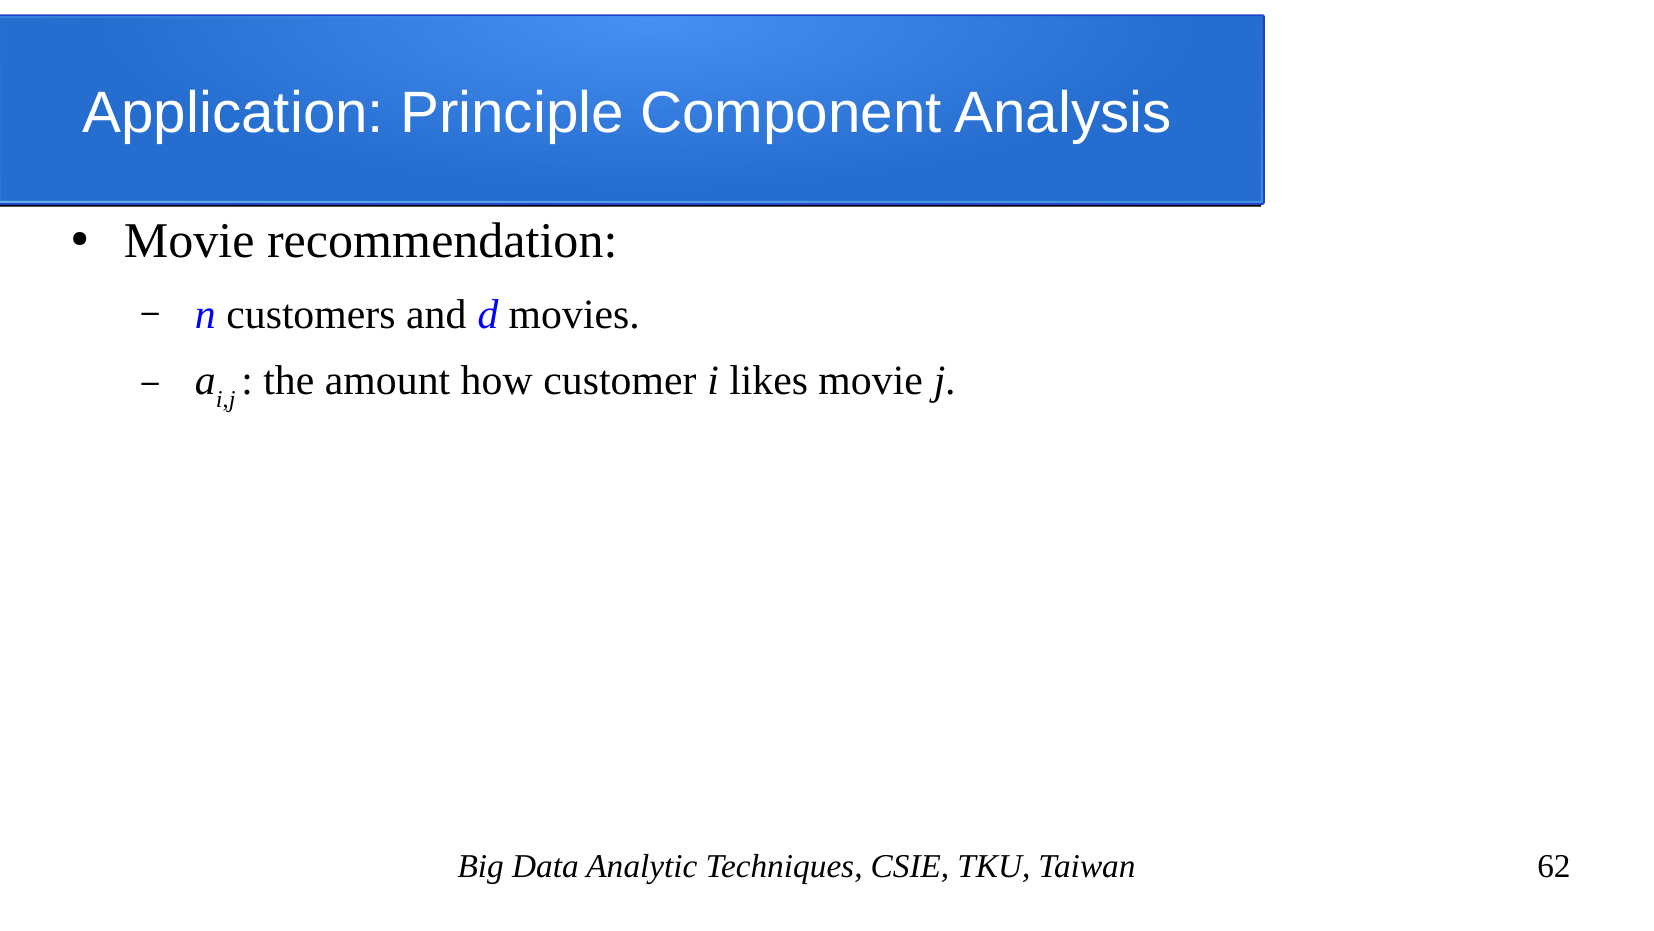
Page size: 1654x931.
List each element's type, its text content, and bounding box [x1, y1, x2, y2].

title Application: Principle Component Analysis [82, 35, 1235, 189]
list Movie recommendation: n customers and d movies. ai,j : the amount how customer i likes movie j. [53, 212, 1542, 792]
